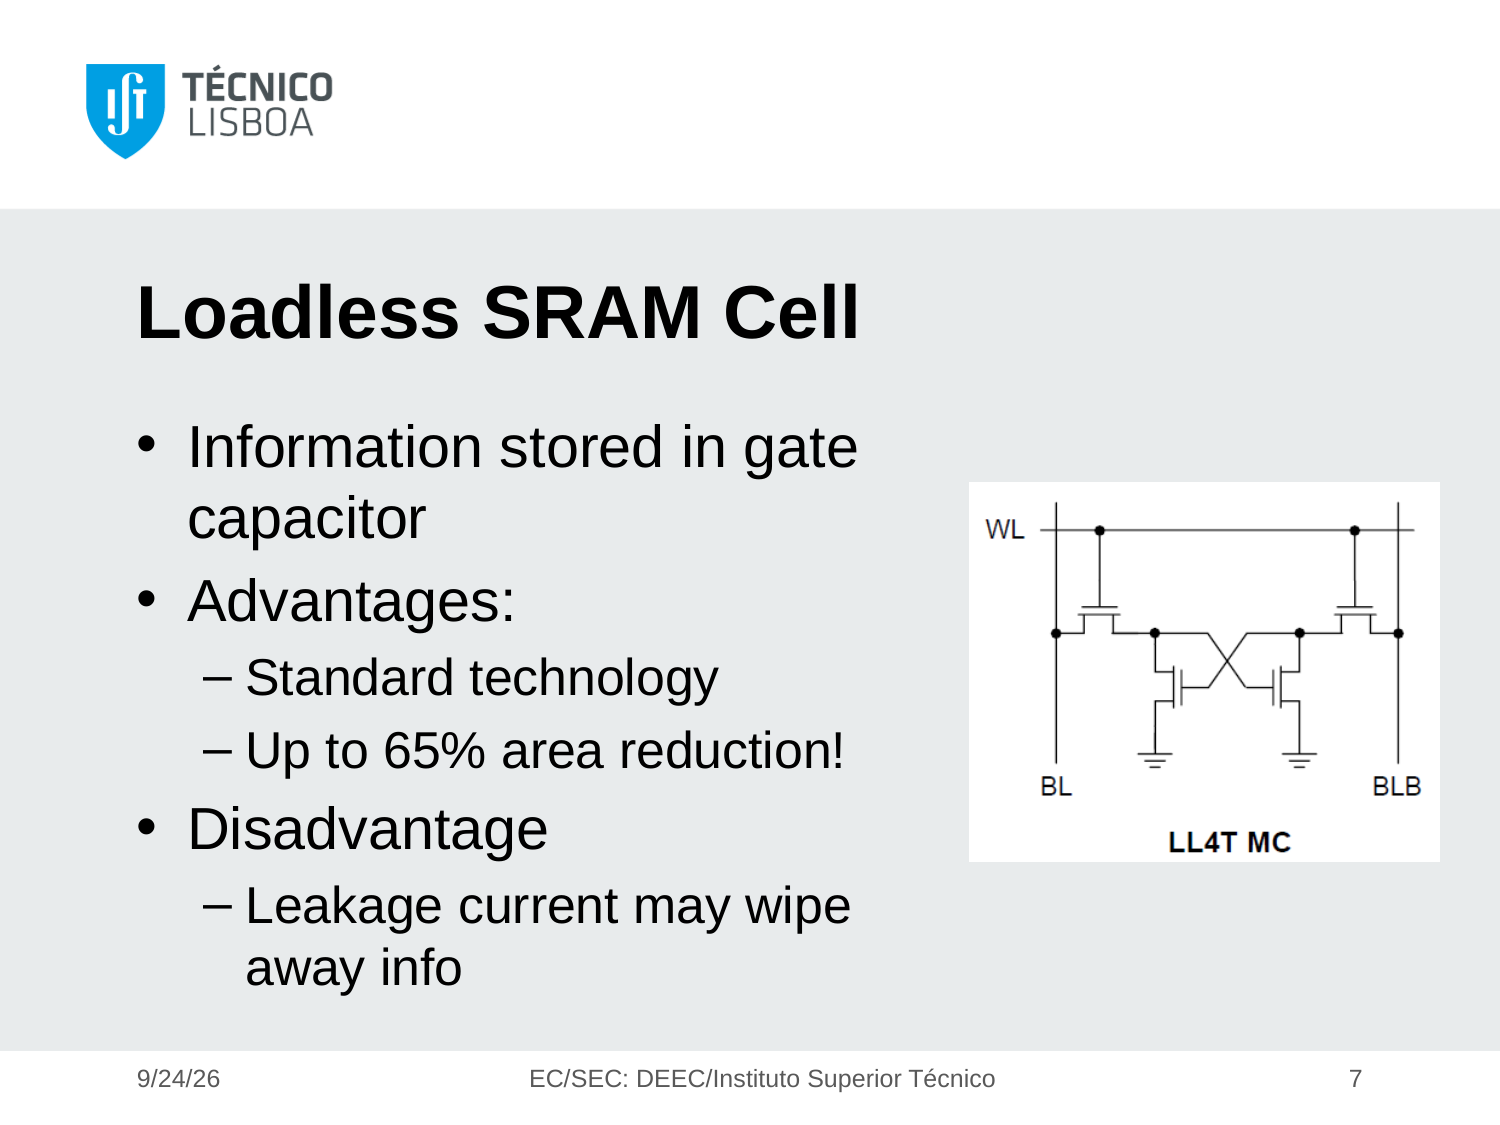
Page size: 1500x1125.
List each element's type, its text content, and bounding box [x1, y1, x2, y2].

list Information stored in gate capacitor Advantages: Standard technology Up to 65% area reduction! Disadvantage Leakage current may wipe away info [121, 400, 970, 1005]
slide_number <number> [1077, 1052, 1378, 1103]
slide_number 11/29/18 [121, 1052, 425, 1103]
footer EC/SEC: DEEC/Instituto Superior Técnico [512, 1052, 1021, 1103]
title Loadless SRAM Cell [121, 237, 1378, 381]
picture [0, 0, 1500, 1125]
